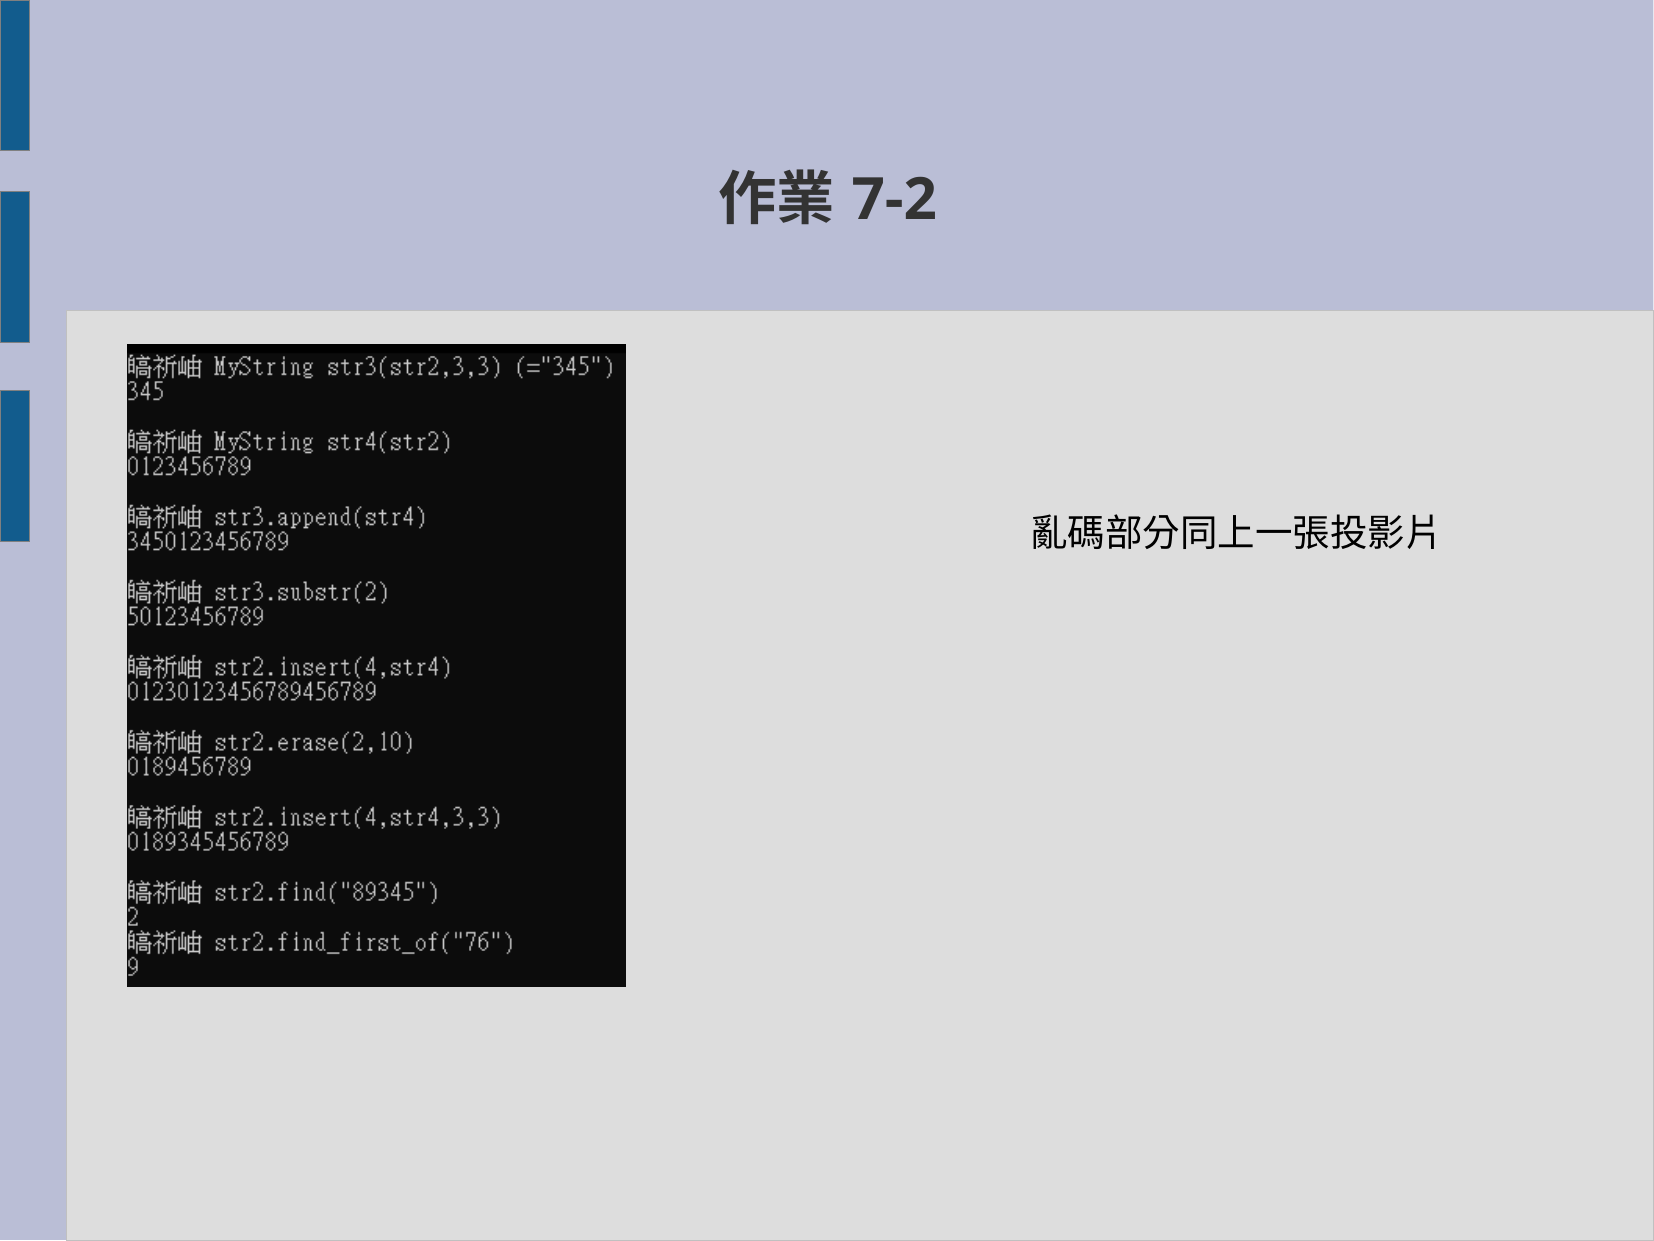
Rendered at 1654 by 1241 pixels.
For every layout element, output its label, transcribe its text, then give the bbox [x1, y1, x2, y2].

text_box 亂碼部分同上一張投影片 [1015, 496, 1458, 560]
picture [127, 344, 626, 987]
title 作業7-2 [121, 91, 1534, 299]
